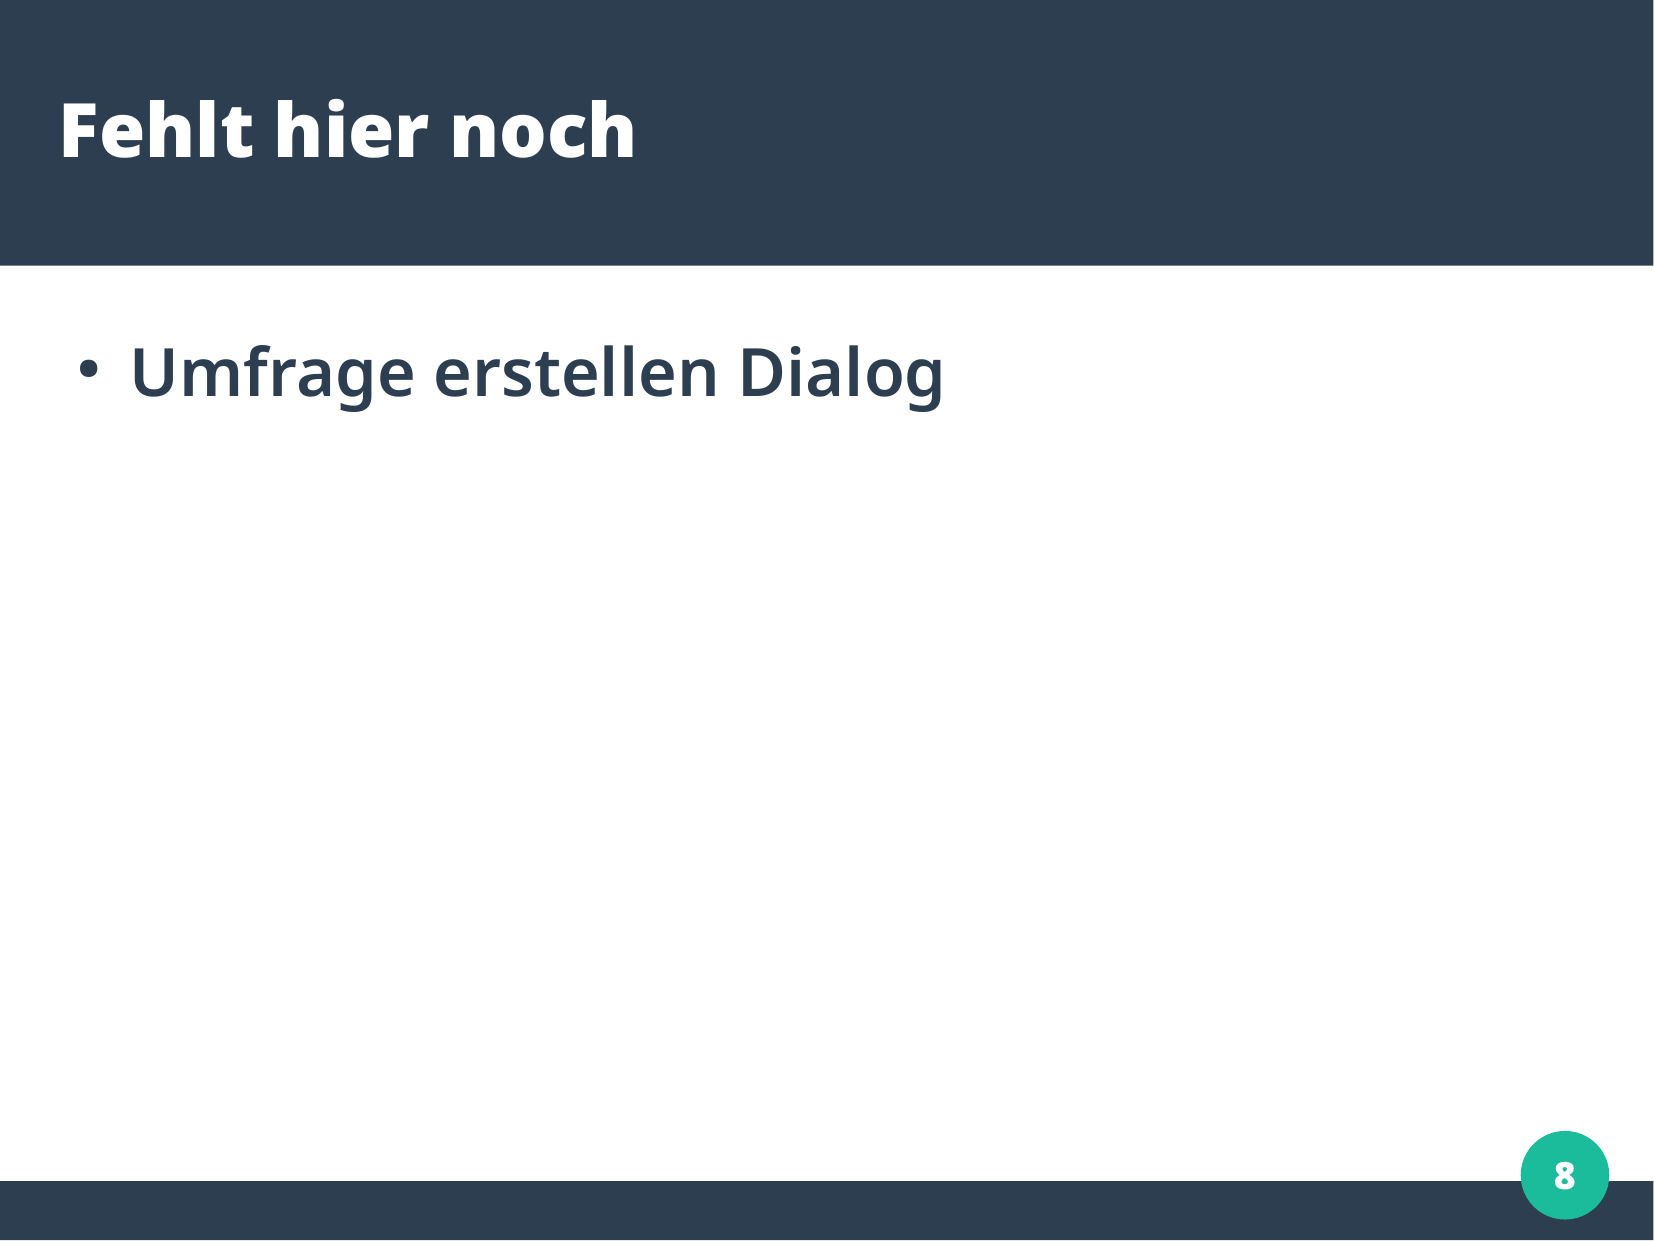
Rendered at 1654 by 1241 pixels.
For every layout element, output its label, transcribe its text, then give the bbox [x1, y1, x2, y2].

title Fehlt hier noch [59, 49, 1595, 207]
list Umfrage erstellen Dialog [59, 324, 1595, 1152]
